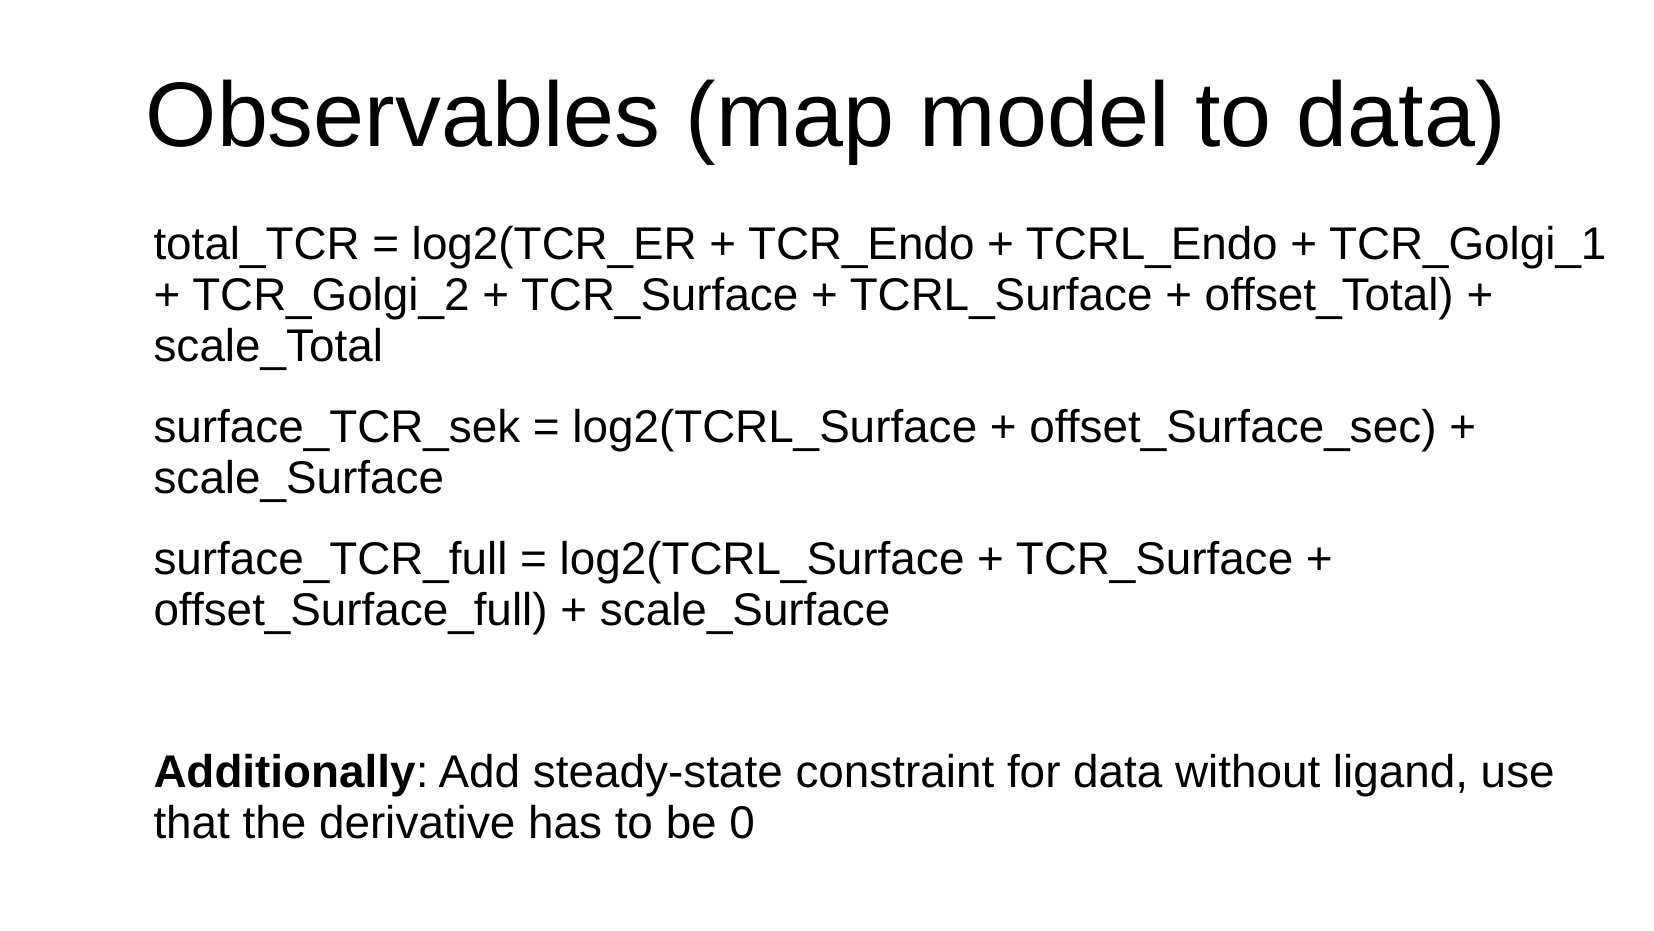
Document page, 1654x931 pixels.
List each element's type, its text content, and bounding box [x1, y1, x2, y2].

list total_TCR = log2(TCR_ER + TCR_Endo + TCRL_Endo + TCR_Golgi_1 + TCR_Golgi_2 + TCR_Surface + TCRL_Surface + offset_Total) + scale_Total surface_TCR_sek = log2(TCRL_Surface + offset_Surface_sec) + scale_Surface surface_TCR_full = log2(TCRL_Surface + TCR_Surface + offset_Surface_full) + scale_Surface Additionally: Add steady-state constraint for data without ligand, use that the derivative has to be 0 [82, 217, 1613, 863]
title Observables (map model to data) [82, 37, 1571, 193]
